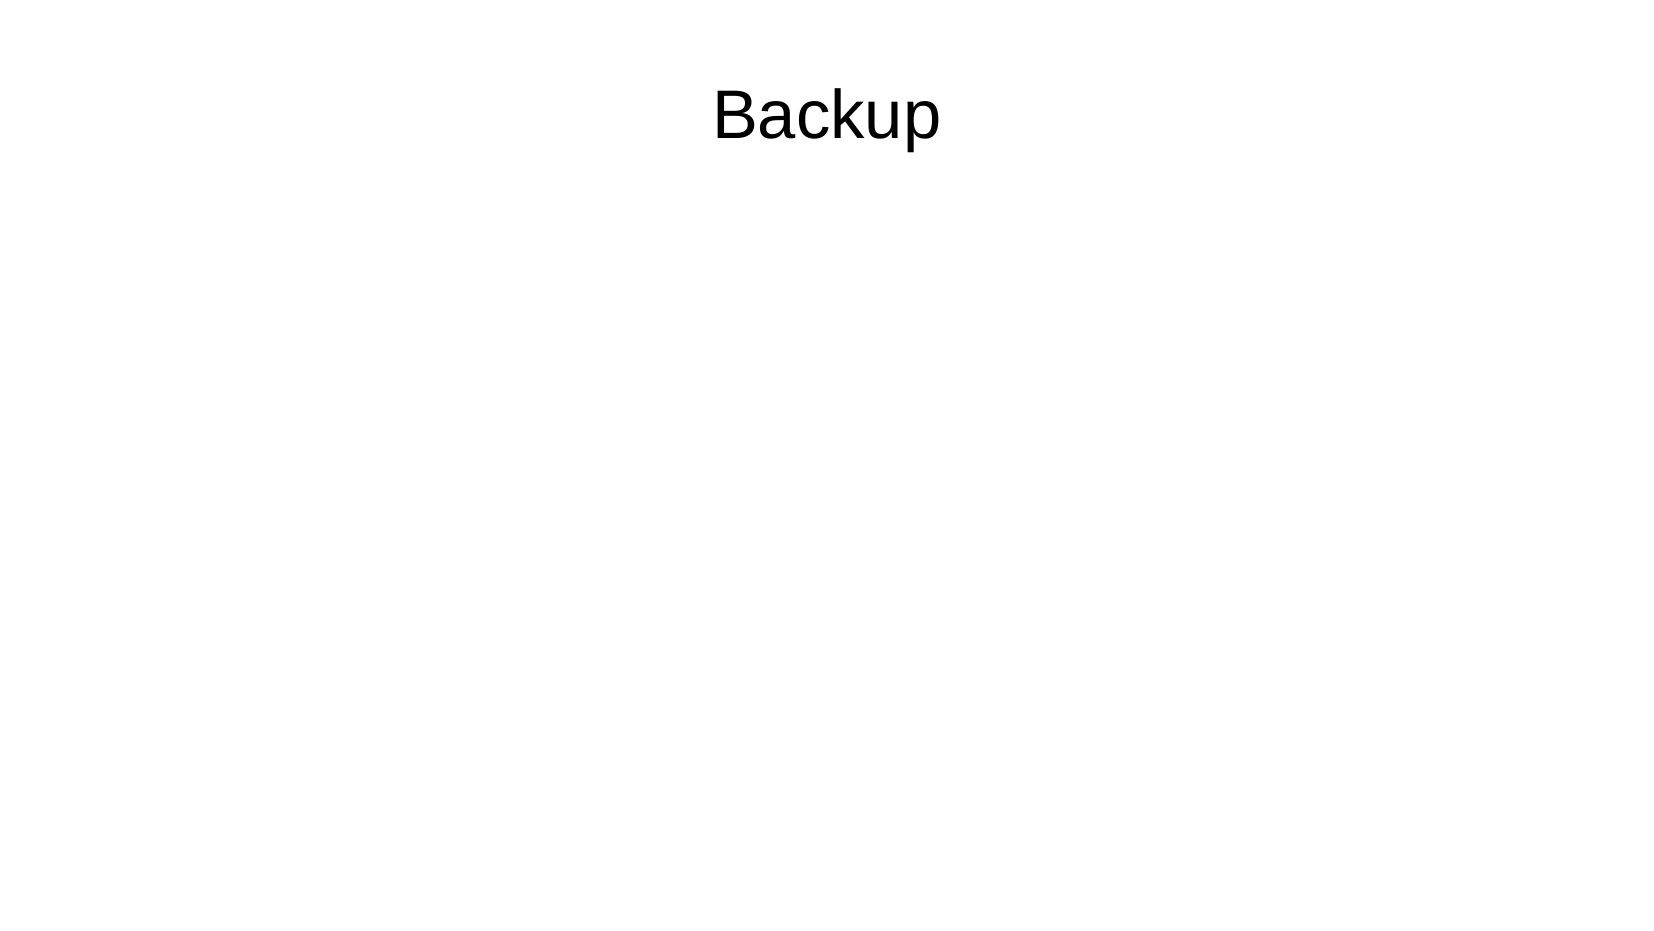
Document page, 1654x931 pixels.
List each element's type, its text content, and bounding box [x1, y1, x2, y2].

title Backup [82, 37, 1571, 193]
